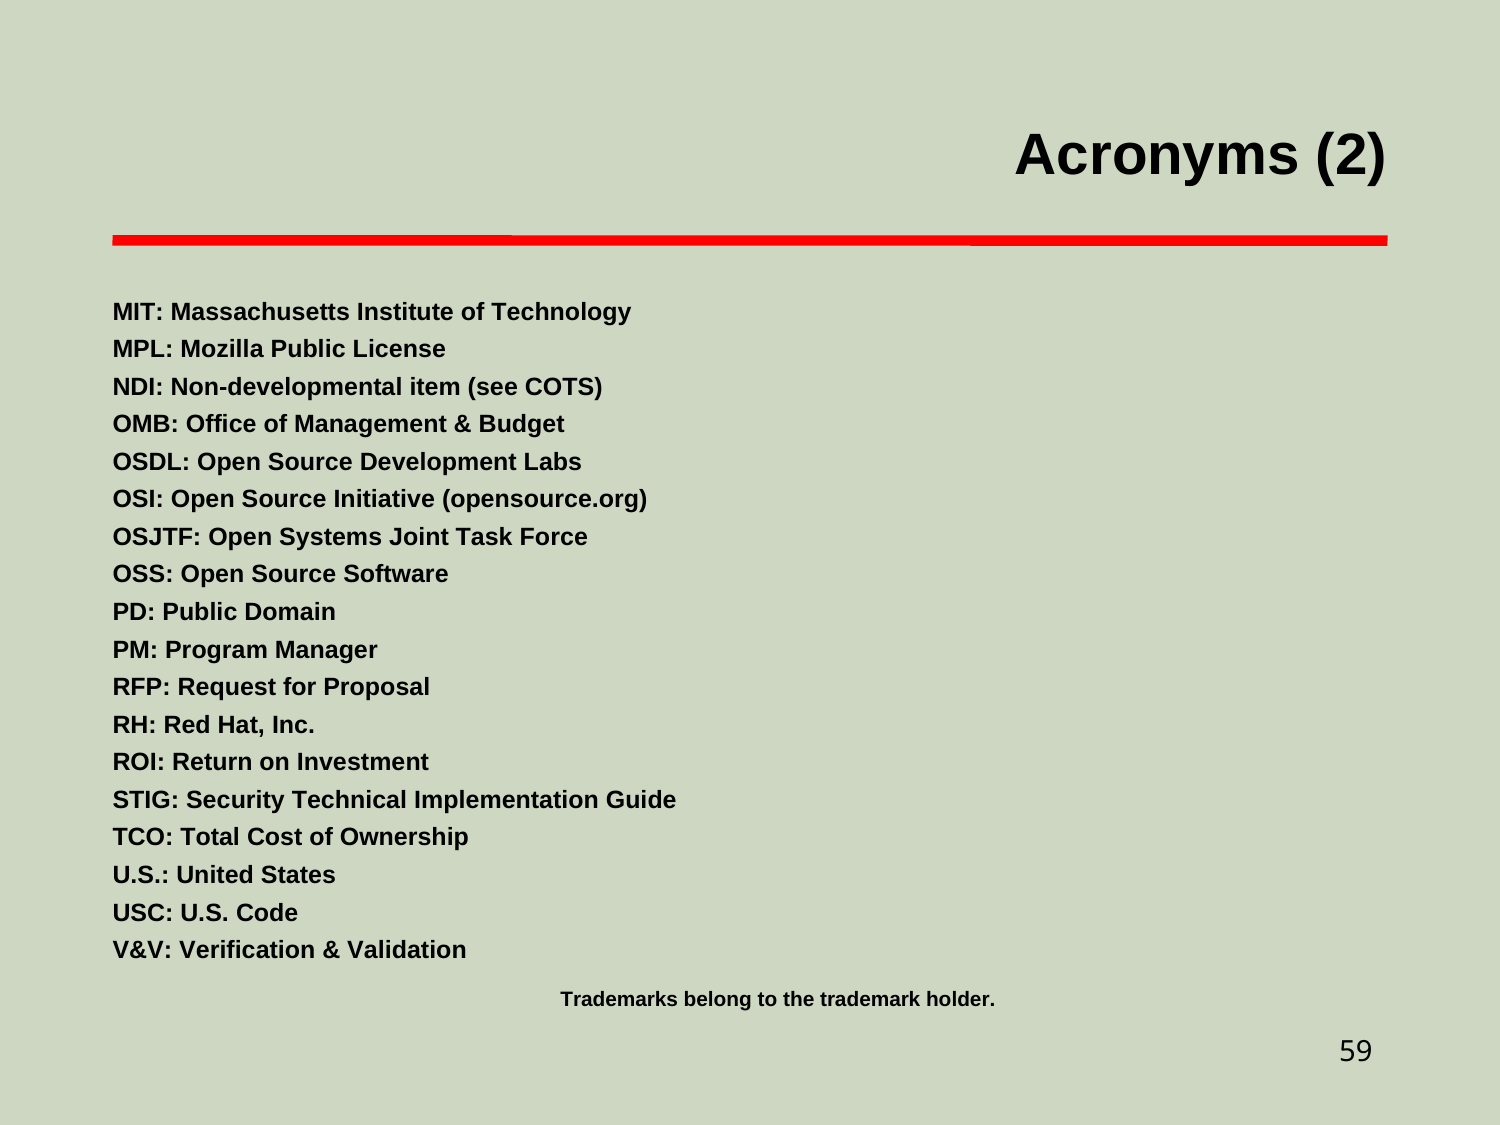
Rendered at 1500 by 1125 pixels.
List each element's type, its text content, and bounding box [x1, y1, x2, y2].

list MIT: Massachusetts Institute of Technology MPL: Mozilla Public License NDI: Non-developmental item (see COTS) OMB: Office of Management & Budget OSDL: Open Source Development Labs OSI: Open Source Initiative (opensource.org) OSJTF: Open Systems Joint Task Force OSS: Open Source Software PD: Public Domain PM: Program Manager RFP: Request for Proposal RH: Red Hat, Inc. ROI: Return on Investment STIG: Security Technical Implementation Guide TCO: Total Cost of Ownership U.S.: United States USC: U.S. Code V&V: Verification & Validation Trademarks belong to the trademark holder. [112, 299, 1388, 1084]
title Acronyms (2)‏ [337, 93, 1388, 217]
